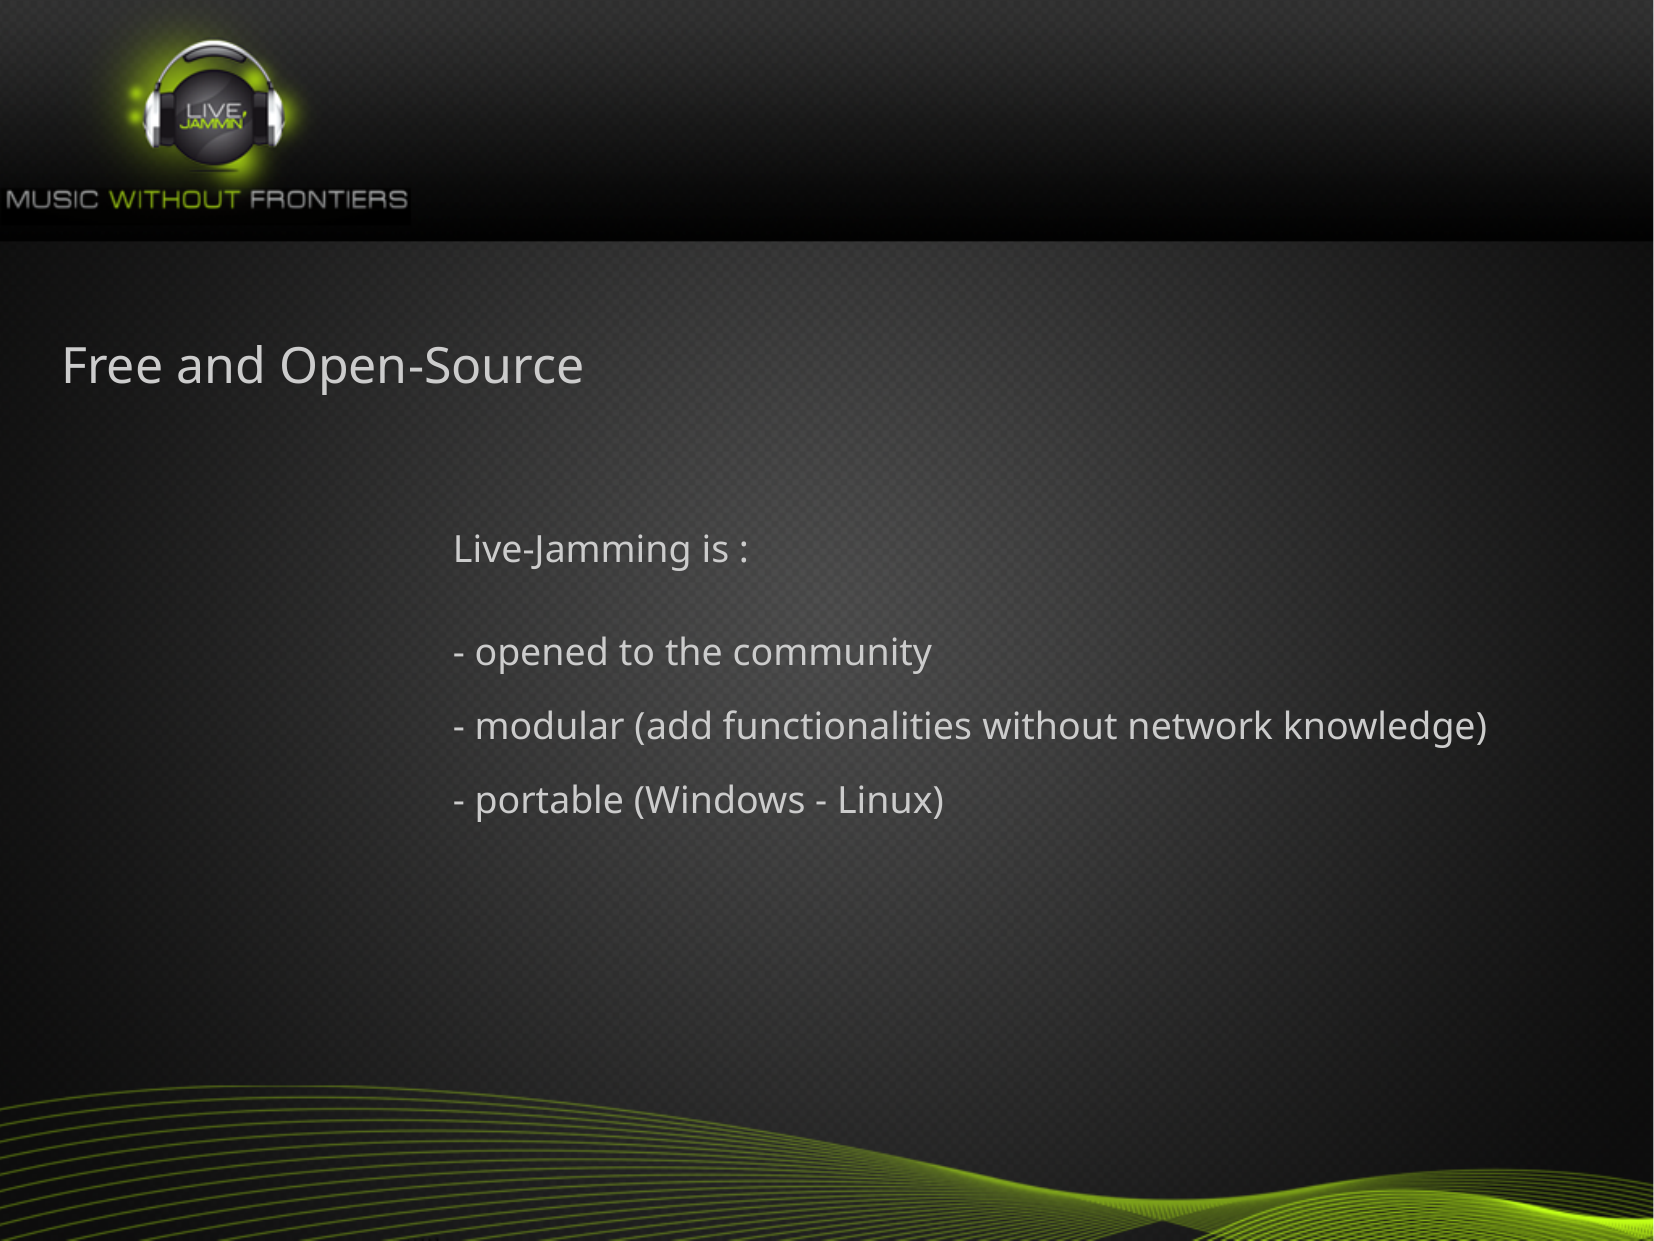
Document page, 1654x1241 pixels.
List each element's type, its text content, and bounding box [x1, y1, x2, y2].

text_box Live-Jamming is : - opened to the community - modular (add functionalities without network knowledge) - portable (Windows - Linux) [438, 515, 1471, 919]
text_box Free and Open-Source [46, 322, 609, 413]
picture [0, 0, 1654, 1241]
